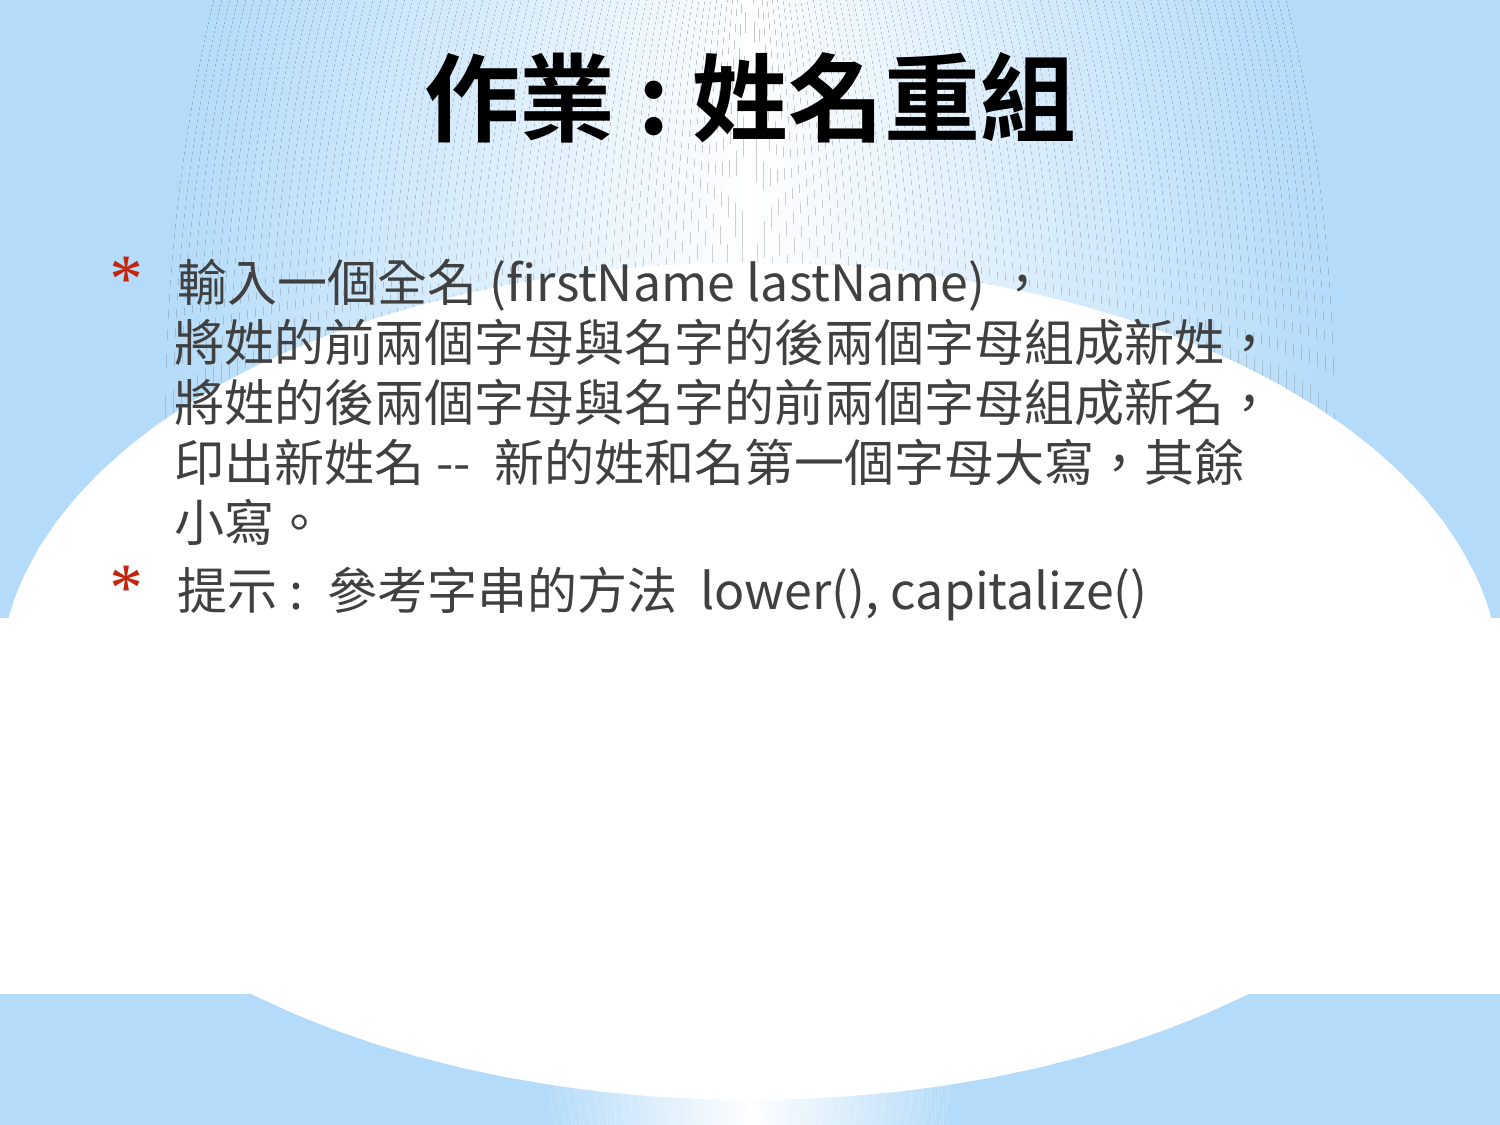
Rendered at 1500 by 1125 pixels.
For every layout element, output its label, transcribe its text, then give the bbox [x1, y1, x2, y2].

list 輸入一個全名(firstName lastName)， 將姓的前兩個字母與名字的後兩個字母組成新姓， 將姓的後兩個字母與名字的前兩個字母組成新名， 印出新姓名-- 新的姓和名第一個字母大寫，其餘 小寫。 提示: 參考字串的方法 lower(), capitalize() [88, 243, 1400, 1047]
title 作業:姓名重組 [0, 30, 1500, 219]
